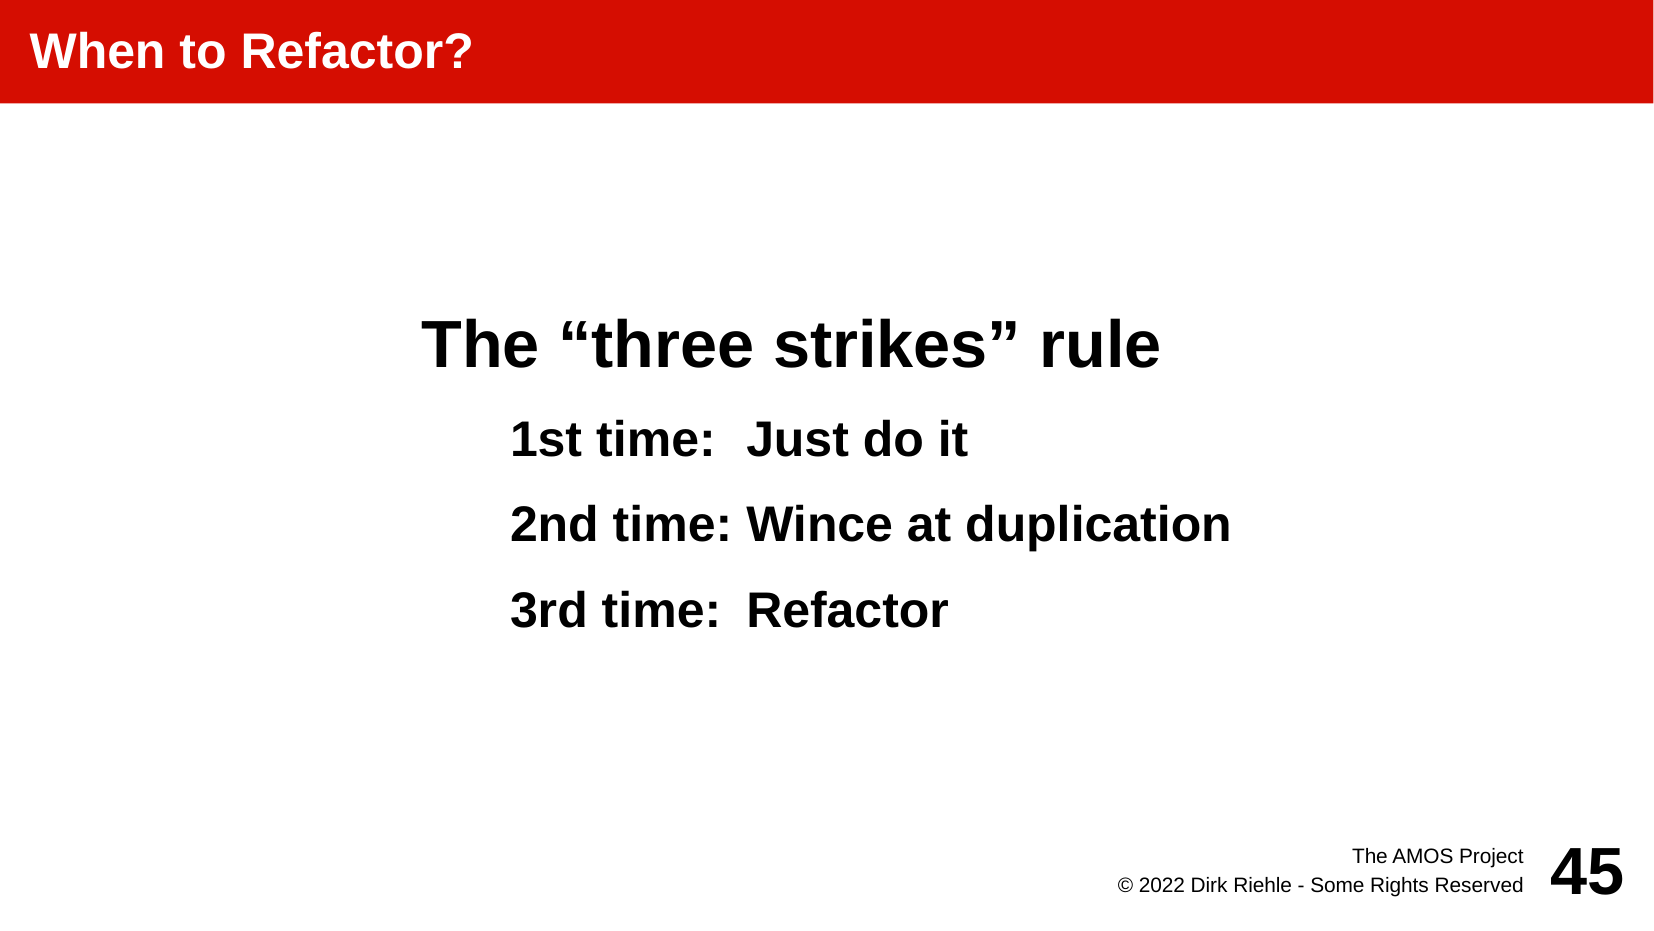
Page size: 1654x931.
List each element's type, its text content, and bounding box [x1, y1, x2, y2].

title When to Refactor? [0, 0, 1654, 104]
subtitle The “three strikes” rule 1st time: Just do it 2nd time: Wince at duplication 3rd time: Refactor [29, 132, 1625, 813]
